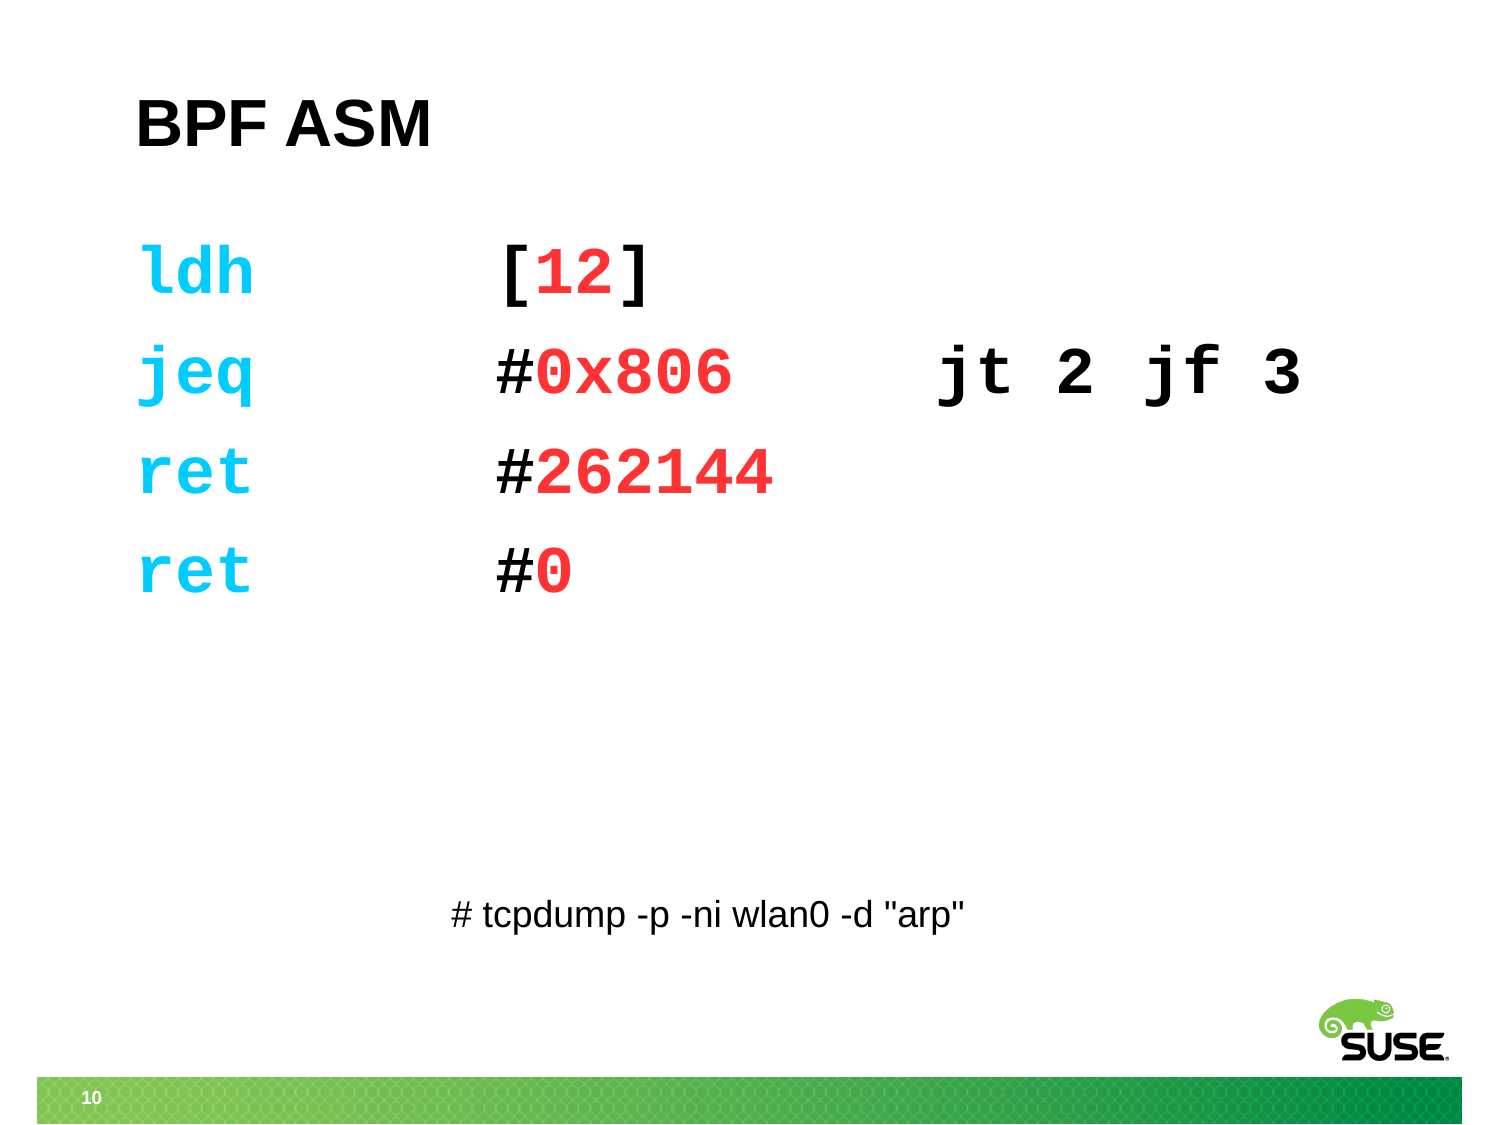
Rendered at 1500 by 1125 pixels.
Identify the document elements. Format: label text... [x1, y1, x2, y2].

title BPF ASM [135, 41, 1372, 204]
text_box # tcpdump -p -ni wlan0 -d "arp" [436, 885, 980, 943]
picture [37, 1077, 1462, 1124]
list ldh [12] jeq #0x806 jt 2 jf 3 ret #262144 ret #0 [135, 238, 1372, 982]
picture [1319, 999, 1449, 1061]
